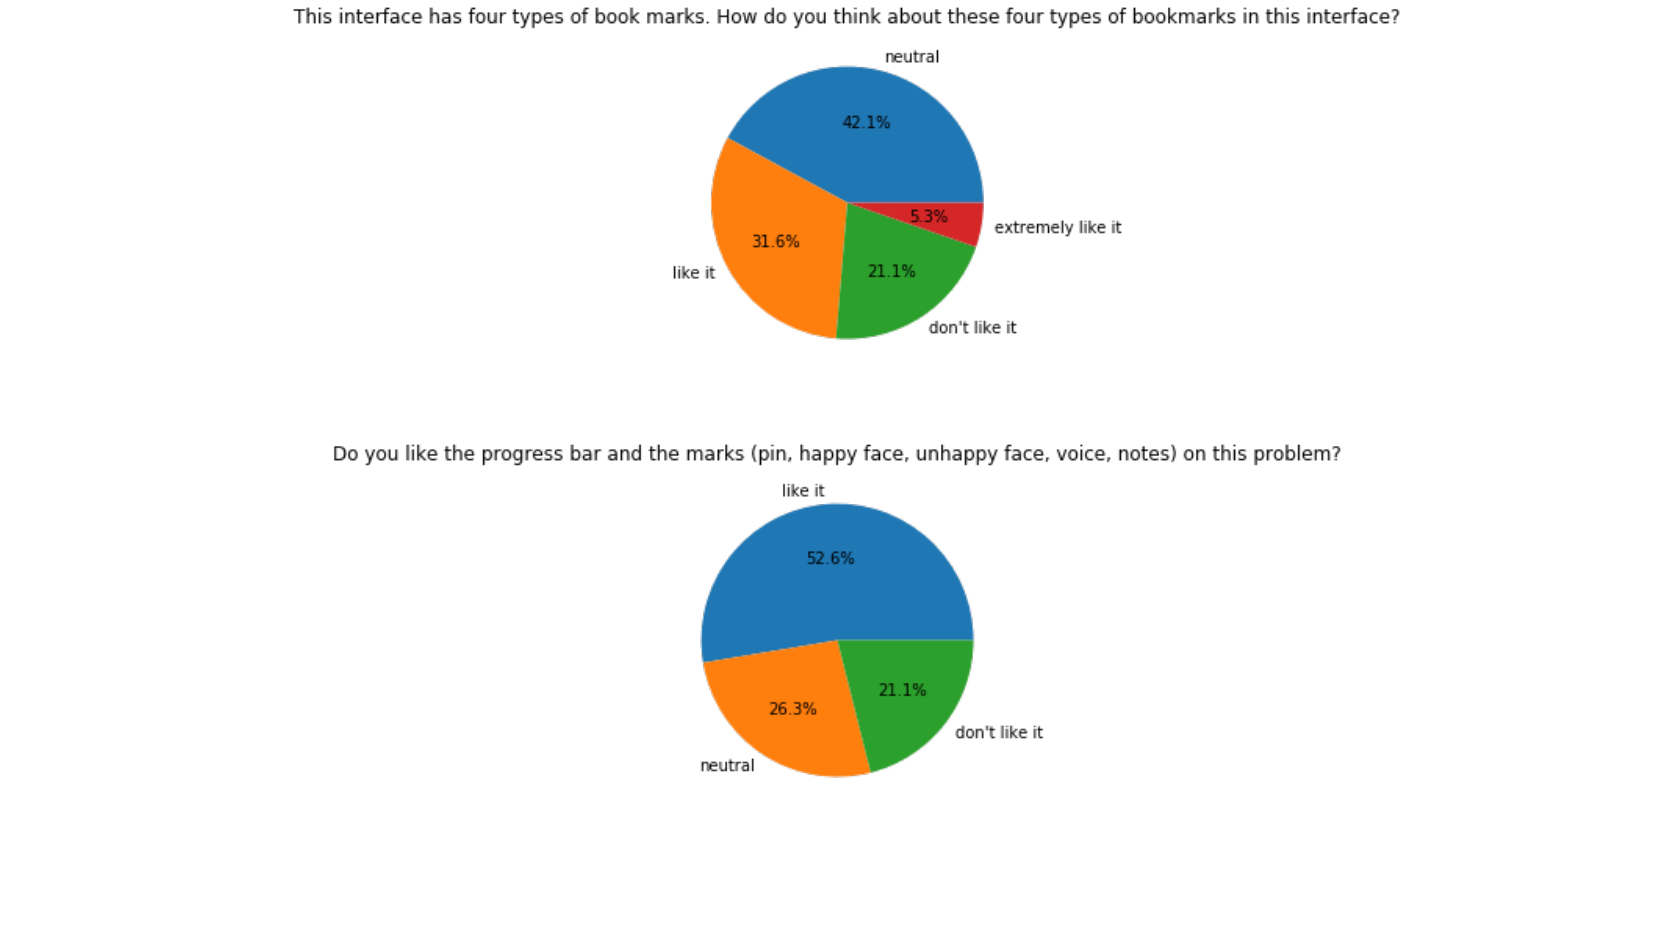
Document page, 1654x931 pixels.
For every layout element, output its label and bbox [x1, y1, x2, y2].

picture [322, 434, 1353, 828]
picture [283, 0, 1411, 391]
